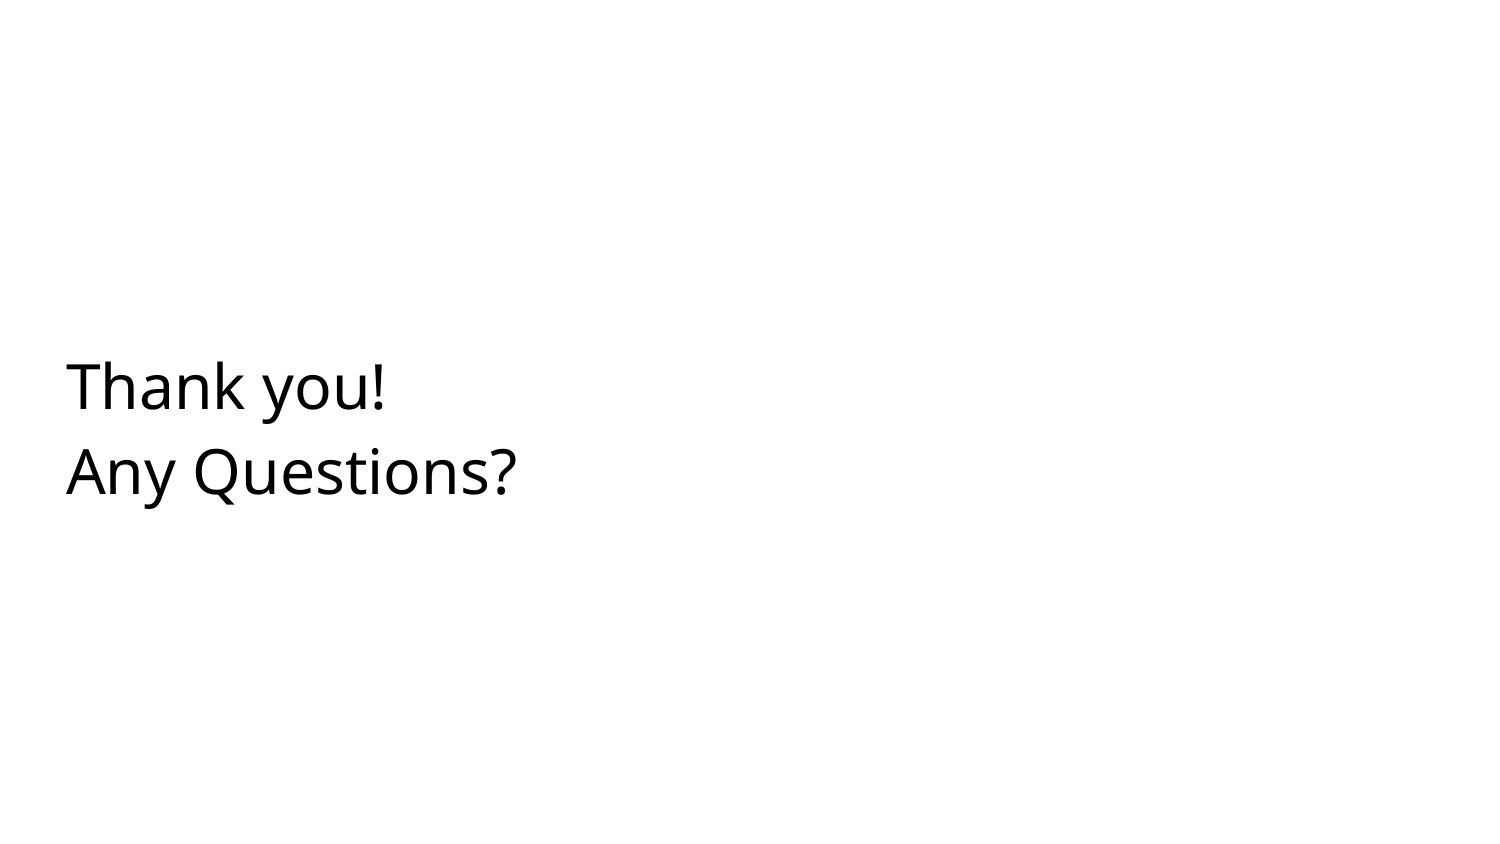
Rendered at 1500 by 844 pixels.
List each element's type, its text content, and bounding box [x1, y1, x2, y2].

title Thank you! Any Questions? [51, 72, 1449, 768]
